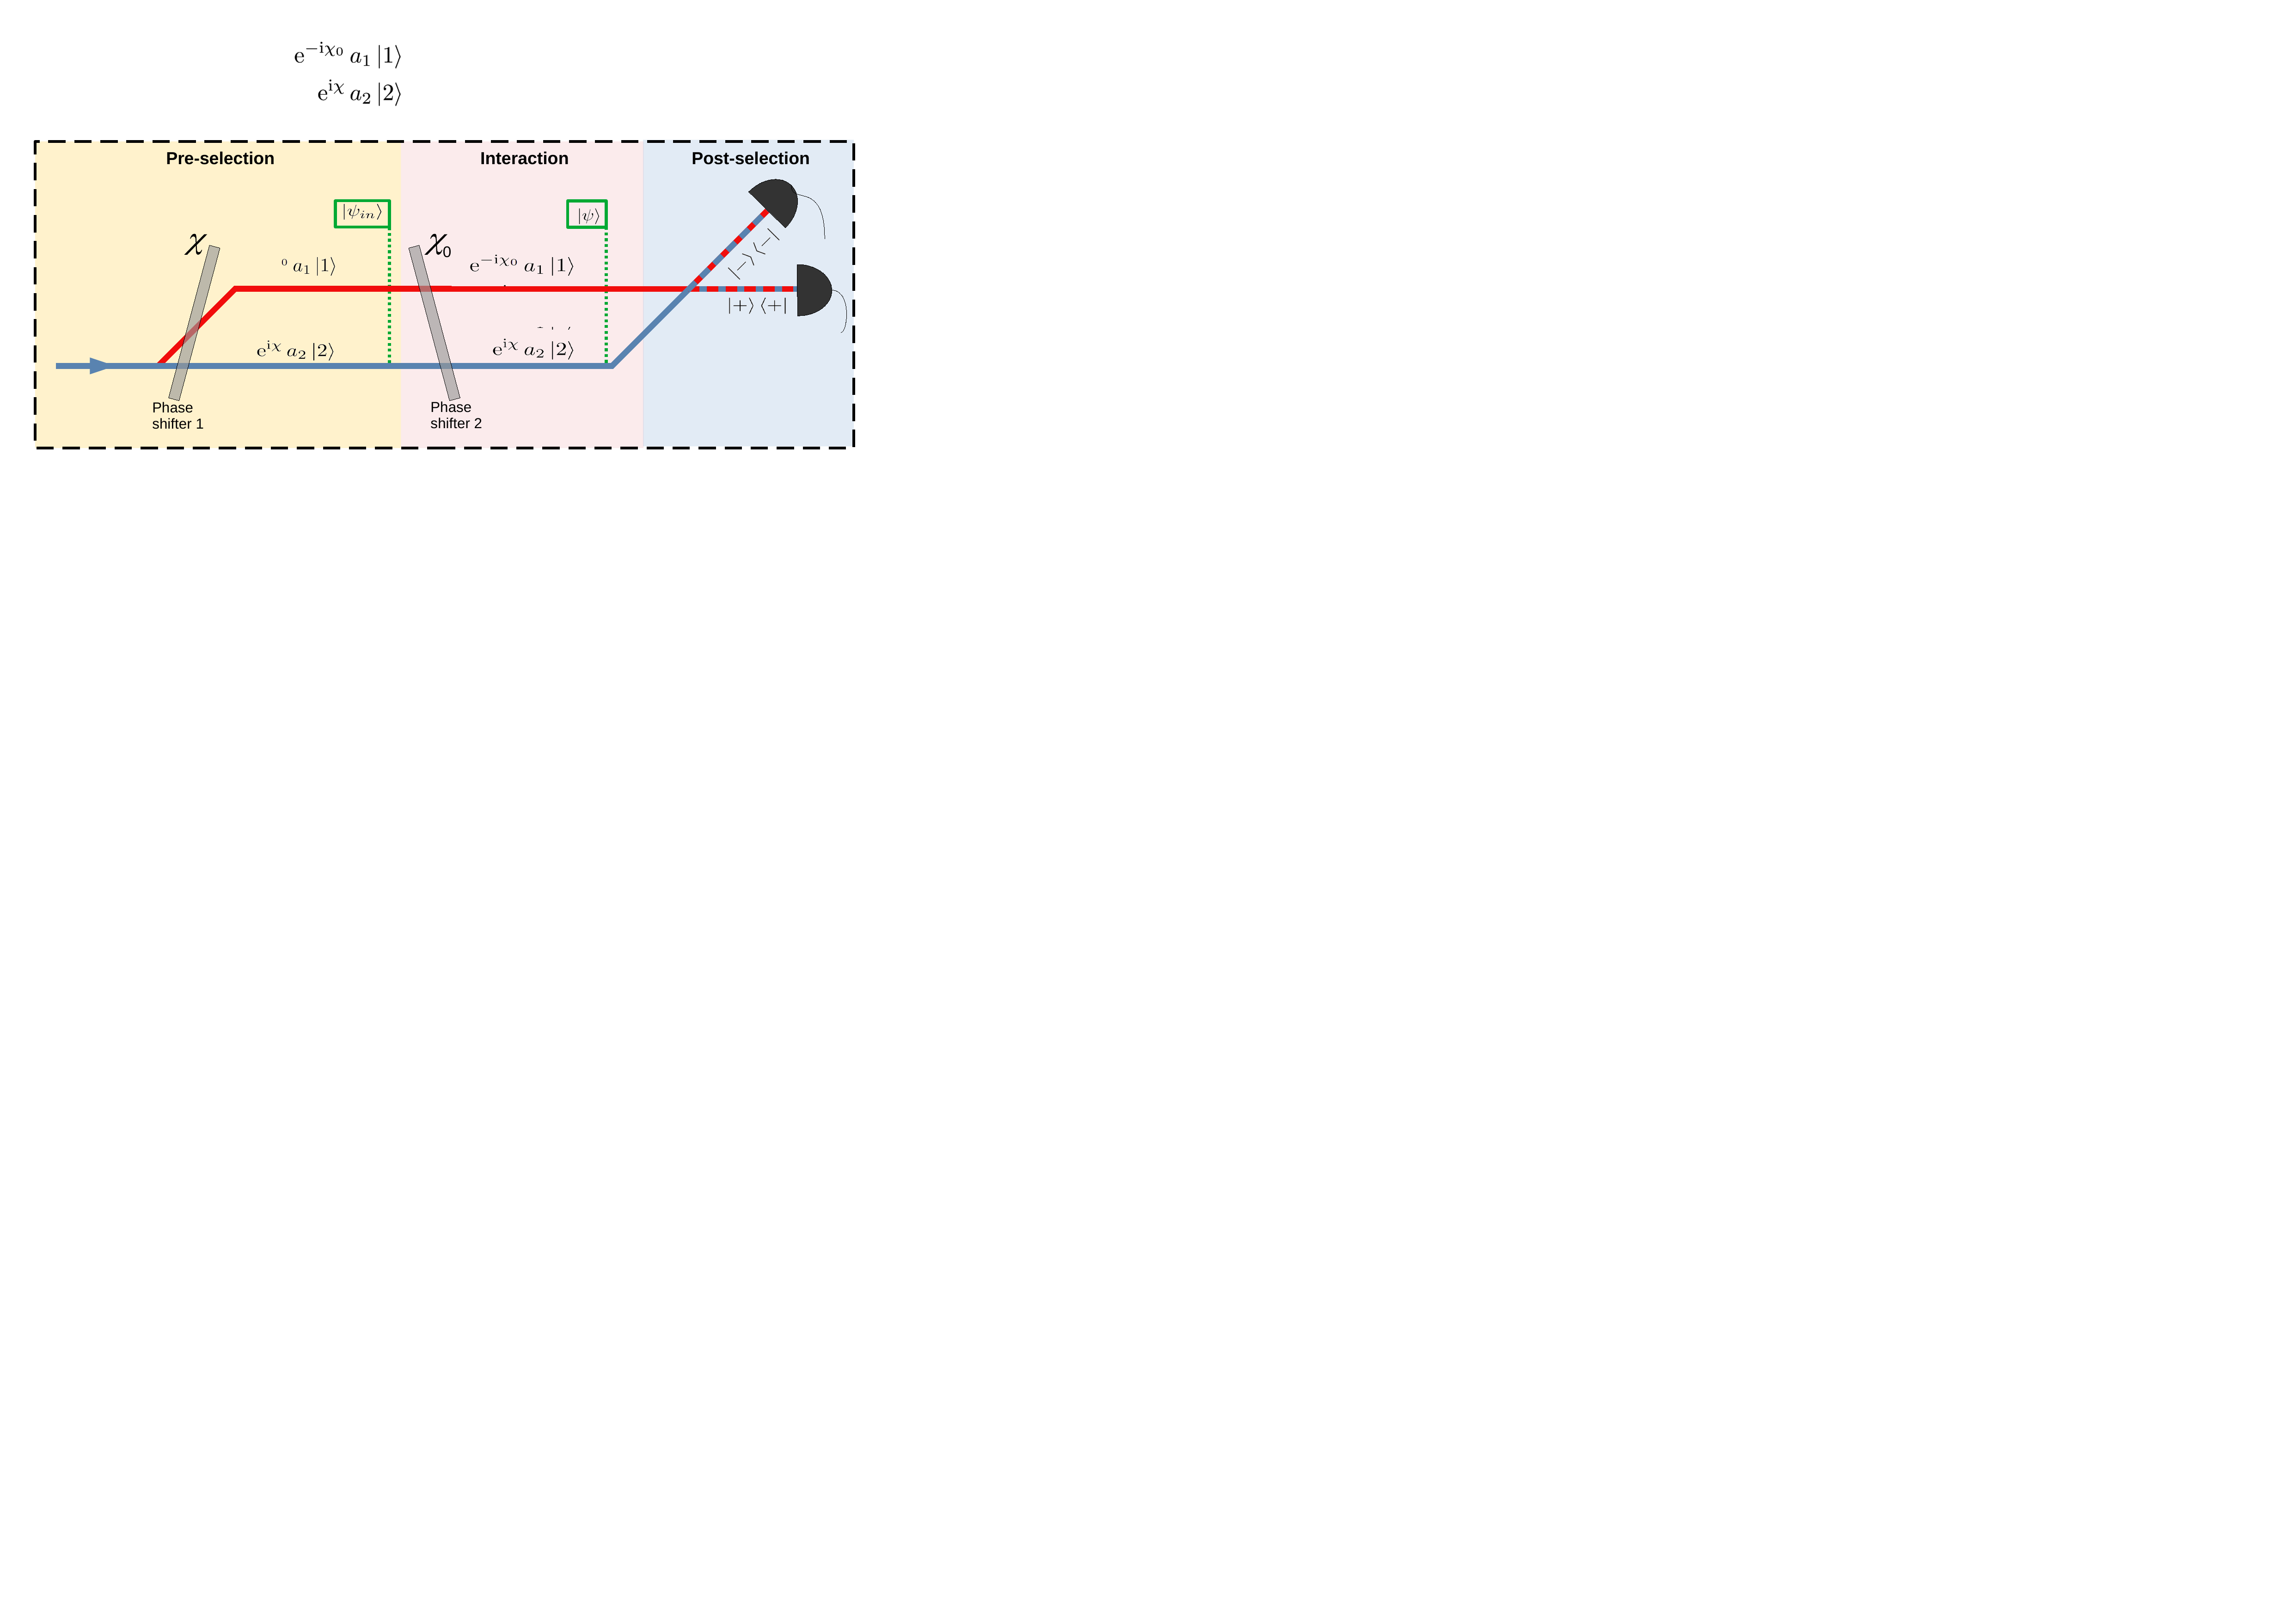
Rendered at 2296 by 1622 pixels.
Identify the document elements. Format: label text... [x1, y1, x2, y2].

text_box Pre-selection [159, 145, 282, 172]
picture [574, 203, 604, 226]
picture [283, 32, 409, 112]
text_box Phase shifter 2 [423, 395, 490, 435]
picture [717, 218, 786, 286]
picture [462, 327, 587, 363]
text_box Phase shifter 1 [145, 396, 211, 436]
picture [462, 247, 587, 286]
picture [341, 202, 386, 226]
text_box Post-selection [685, 145, 817, 172]
text_box [35, 140, 854, 448]
picture [248, 332, 347, 363]
picture [281, 247, 347, 286]
text_box Interaction [473, 145, 576, 172]
text_box 0 [436, 240, 459, 264]
picture [722, 295, 792, 320]
